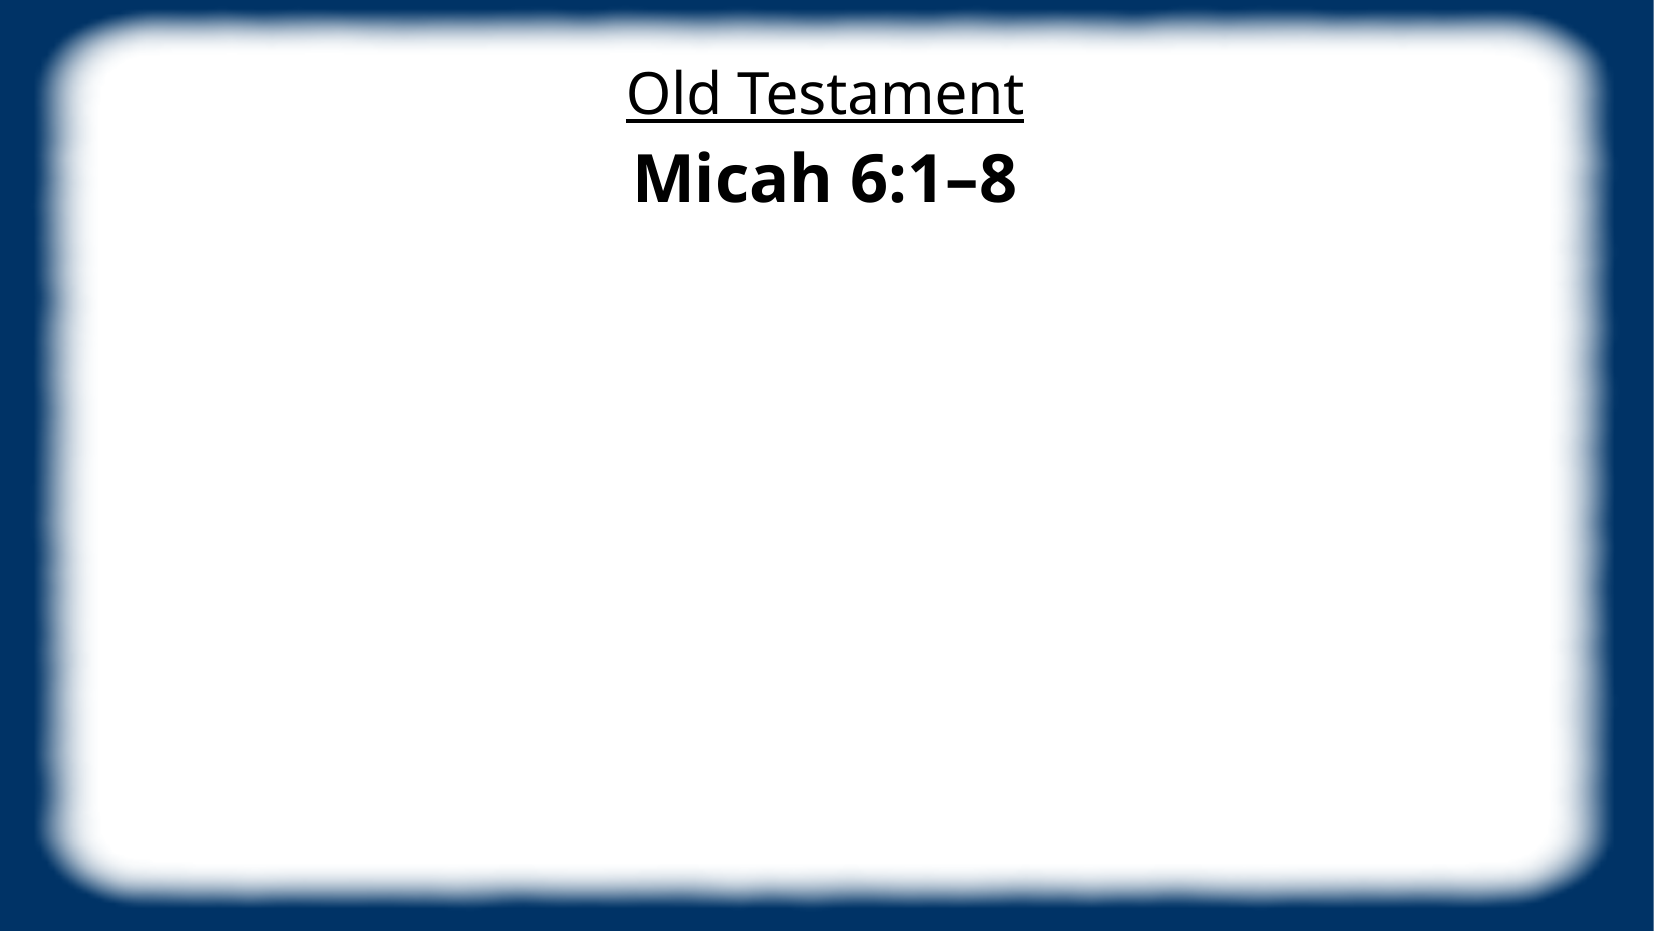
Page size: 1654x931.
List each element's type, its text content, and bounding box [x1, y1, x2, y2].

picture [0, 0, 1654, 931]
text_box Old Testament Micah 6:1–8 [75, 45, 1576, 226]
